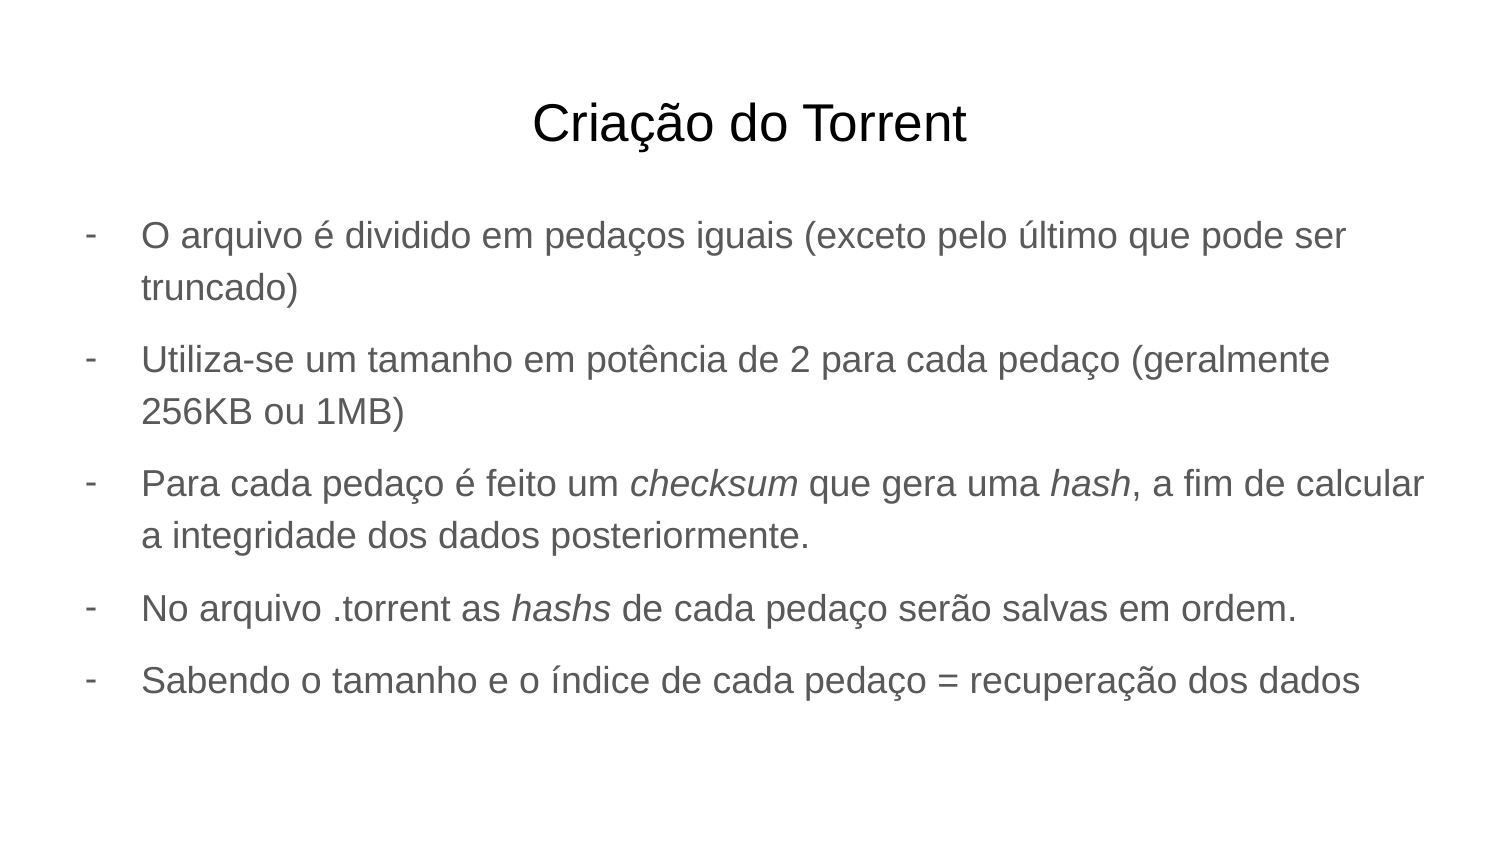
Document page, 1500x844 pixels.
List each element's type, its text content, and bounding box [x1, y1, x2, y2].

title Criação do Torrent [51, 72, 1449, 167]
list O arquivo é dividido em pedaços iguais (exceto pelo último que pode ser truncado) Utiliza-se um tamanho em potência de 2 para cada pedaço (geralmente 256KB ou 1MB) Para cada pedaço é feito um checksum que gera uma hash, a fim de calcular a integridade dos dados posteriormente. No arquivo .torrent as hashs de cada pedaço serão salvas em ordem. Sabendo o tamanho e o índice de cada pedaço = recuperação dos dados [51, 189, 1449, 750]
